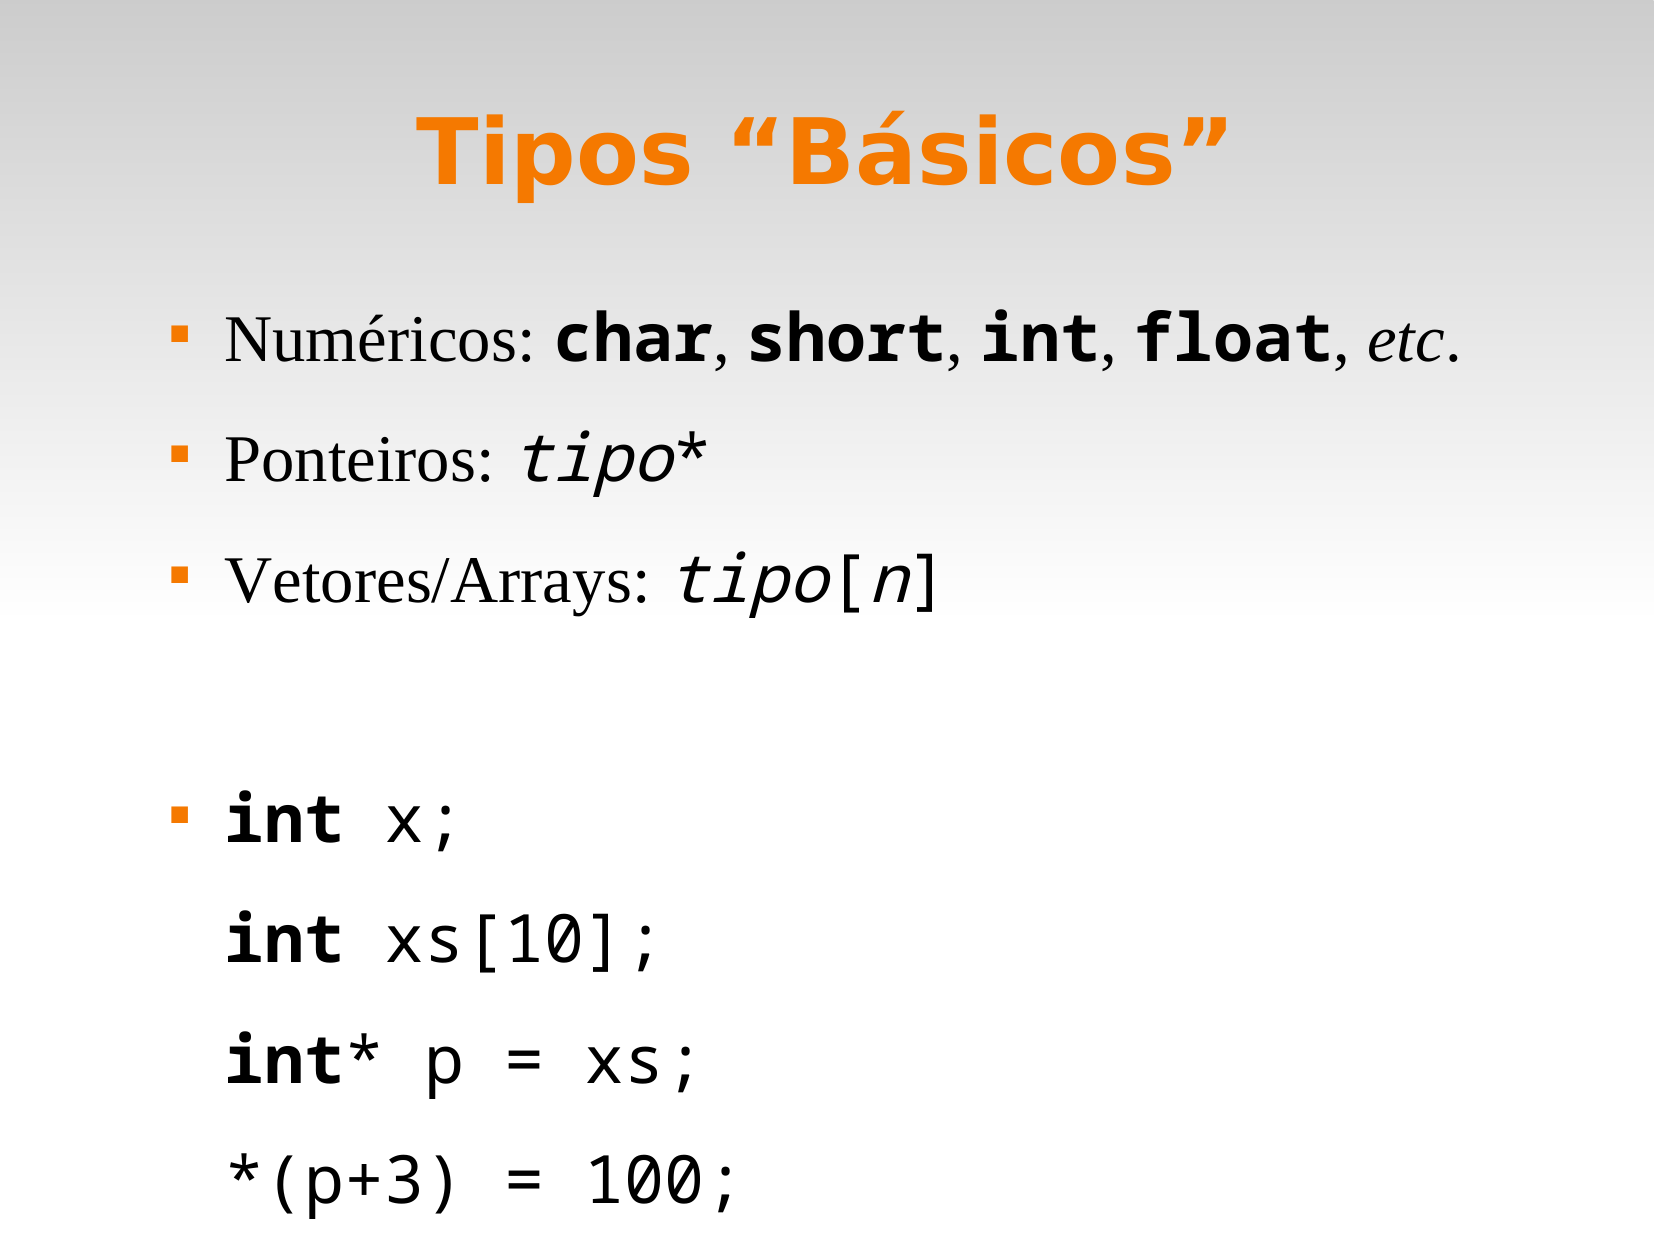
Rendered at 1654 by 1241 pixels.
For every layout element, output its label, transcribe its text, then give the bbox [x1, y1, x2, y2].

title Tipos “Básicos” [82, 49, 1571, 257]
list Numéricos: char, short, int, float, etc. Ponteiros: tipo* Vetores/Arrays: tipo[n] int x; int xs[10]; int* p = xs; *(p+3) = 100; [82, 290, 1571, 1109]
